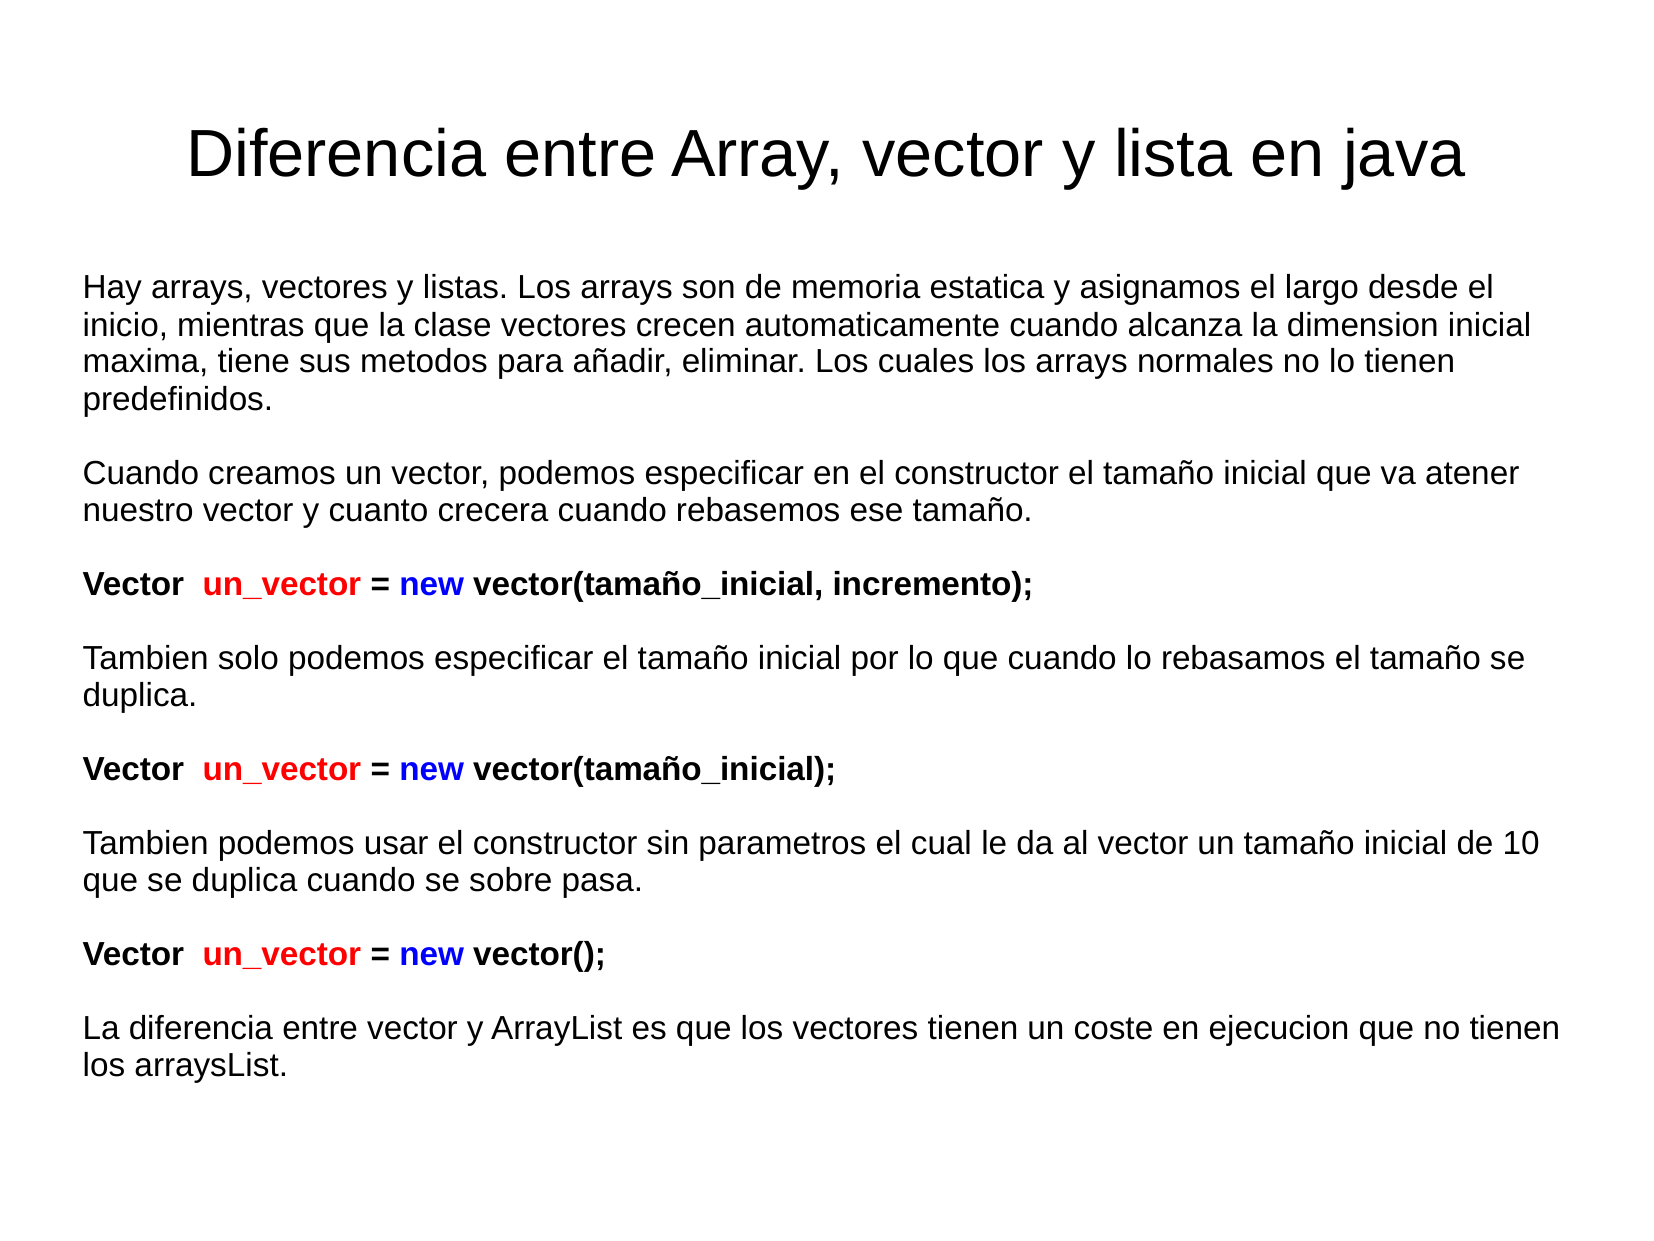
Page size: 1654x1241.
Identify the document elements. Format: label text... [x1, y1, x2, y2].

subtitle Hay arrays, vectores y listas. Los arrays son de memoria estatica y asignamos el largo desde el inicio, mientras que la clase vectores crecen automaticamente cuando alcanza la dimension inicial maxima, tiene sus metodos para añadir, eliminar. Los cuales los arrays normales no lo tienen predefinidos. Cuando creamos un vector, podemos especificar en el constructor el tamaño inicial que va atener nuestro vector y cuanto crecera cuando rebasemos ese tamaño. Vector un_vector = new vector(tamaño_inicial, incremento); Tambien solo podemos especificar el tamaño inicial por lo que cuando lo rebasamos el tamaño se duplica. Vector un_vector = new vector(tamaño_inicial); Tambien podemos usar el constructor sin parametros el cual le da al vector un tamaño inicial de 10 que se duplica cuando se sobre pasa. Vector un_vector = new vector(); La diferencia entre vector y ArrayList es que los vectores tienen un coste en ejecucion que no tienen los arraysList. [82, 263, 1571, 1136]
title Diferencia entre Array, vector y lista en java [82, 49, 1571, 257]
